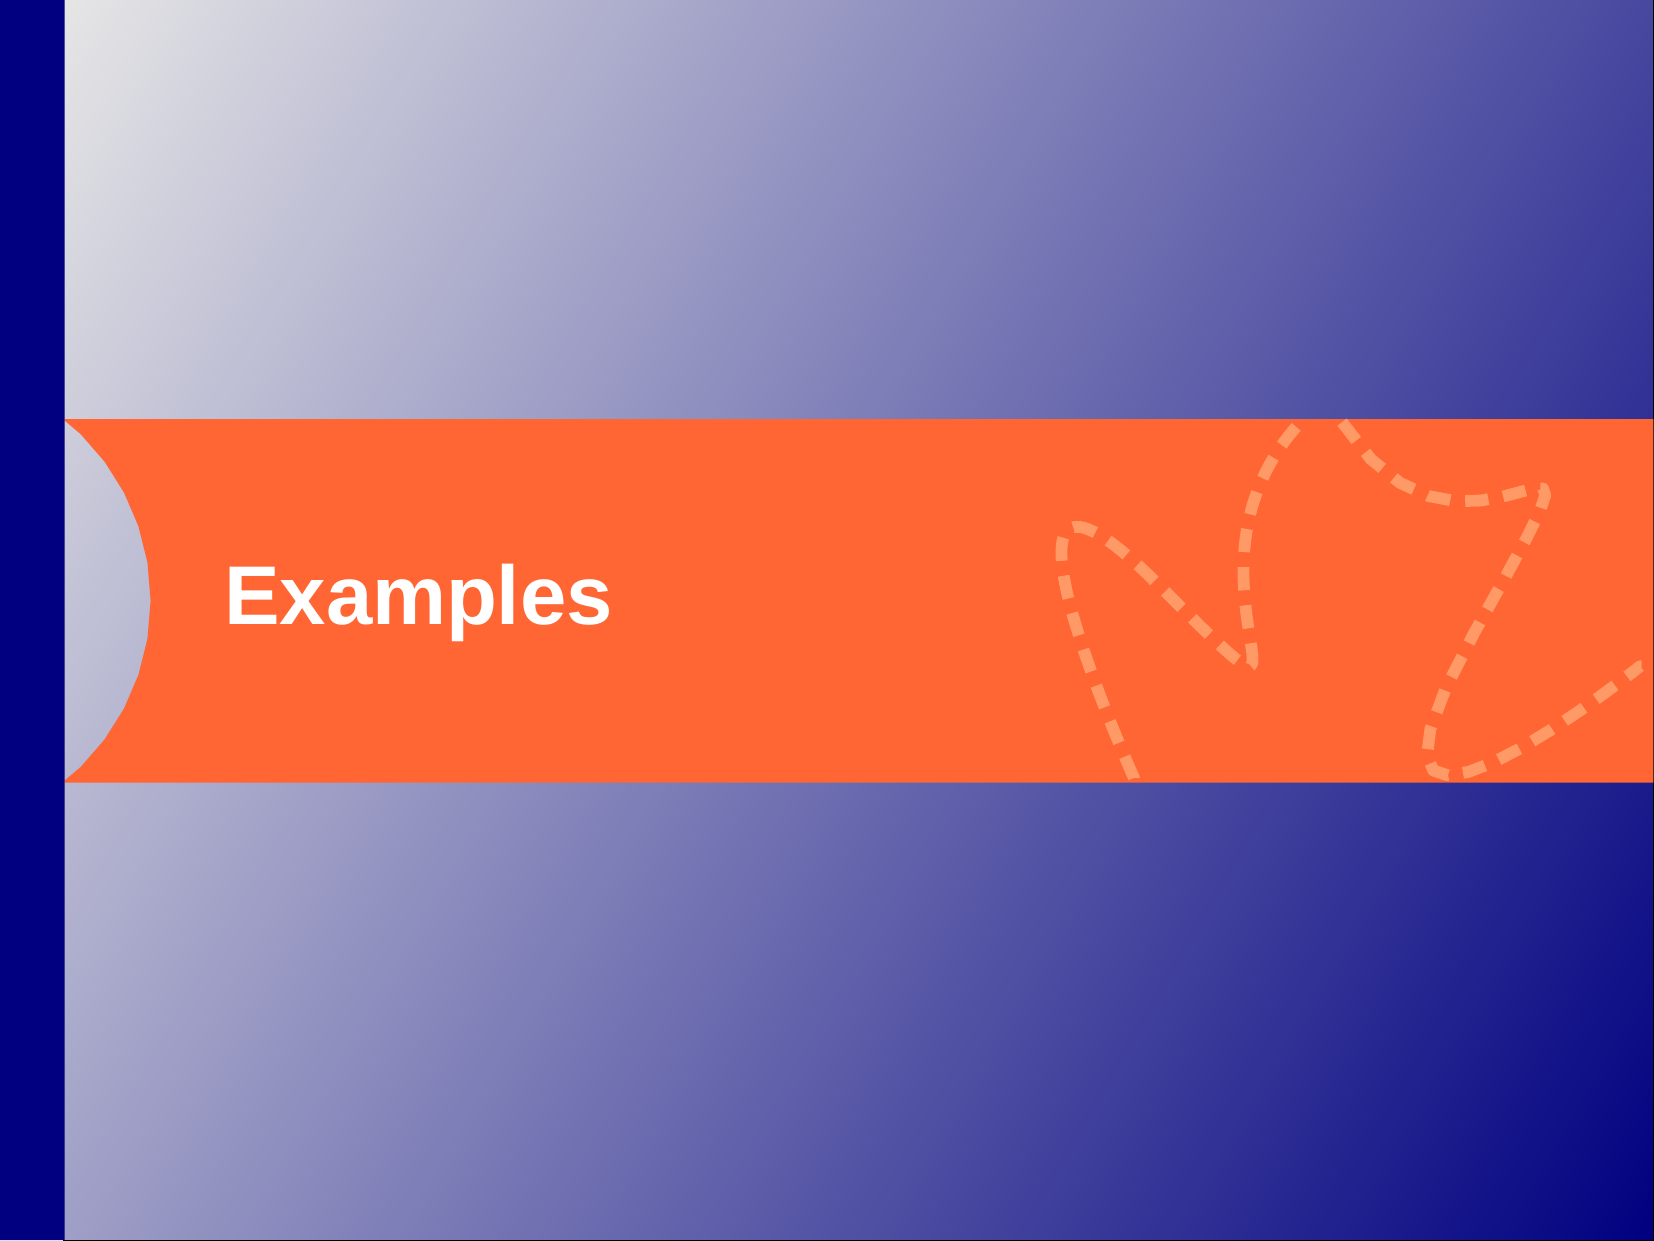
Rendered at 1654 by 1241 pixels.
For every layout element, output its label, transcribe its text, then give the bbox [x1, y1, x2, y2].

title Examples [224, 497, 1093, 704]
